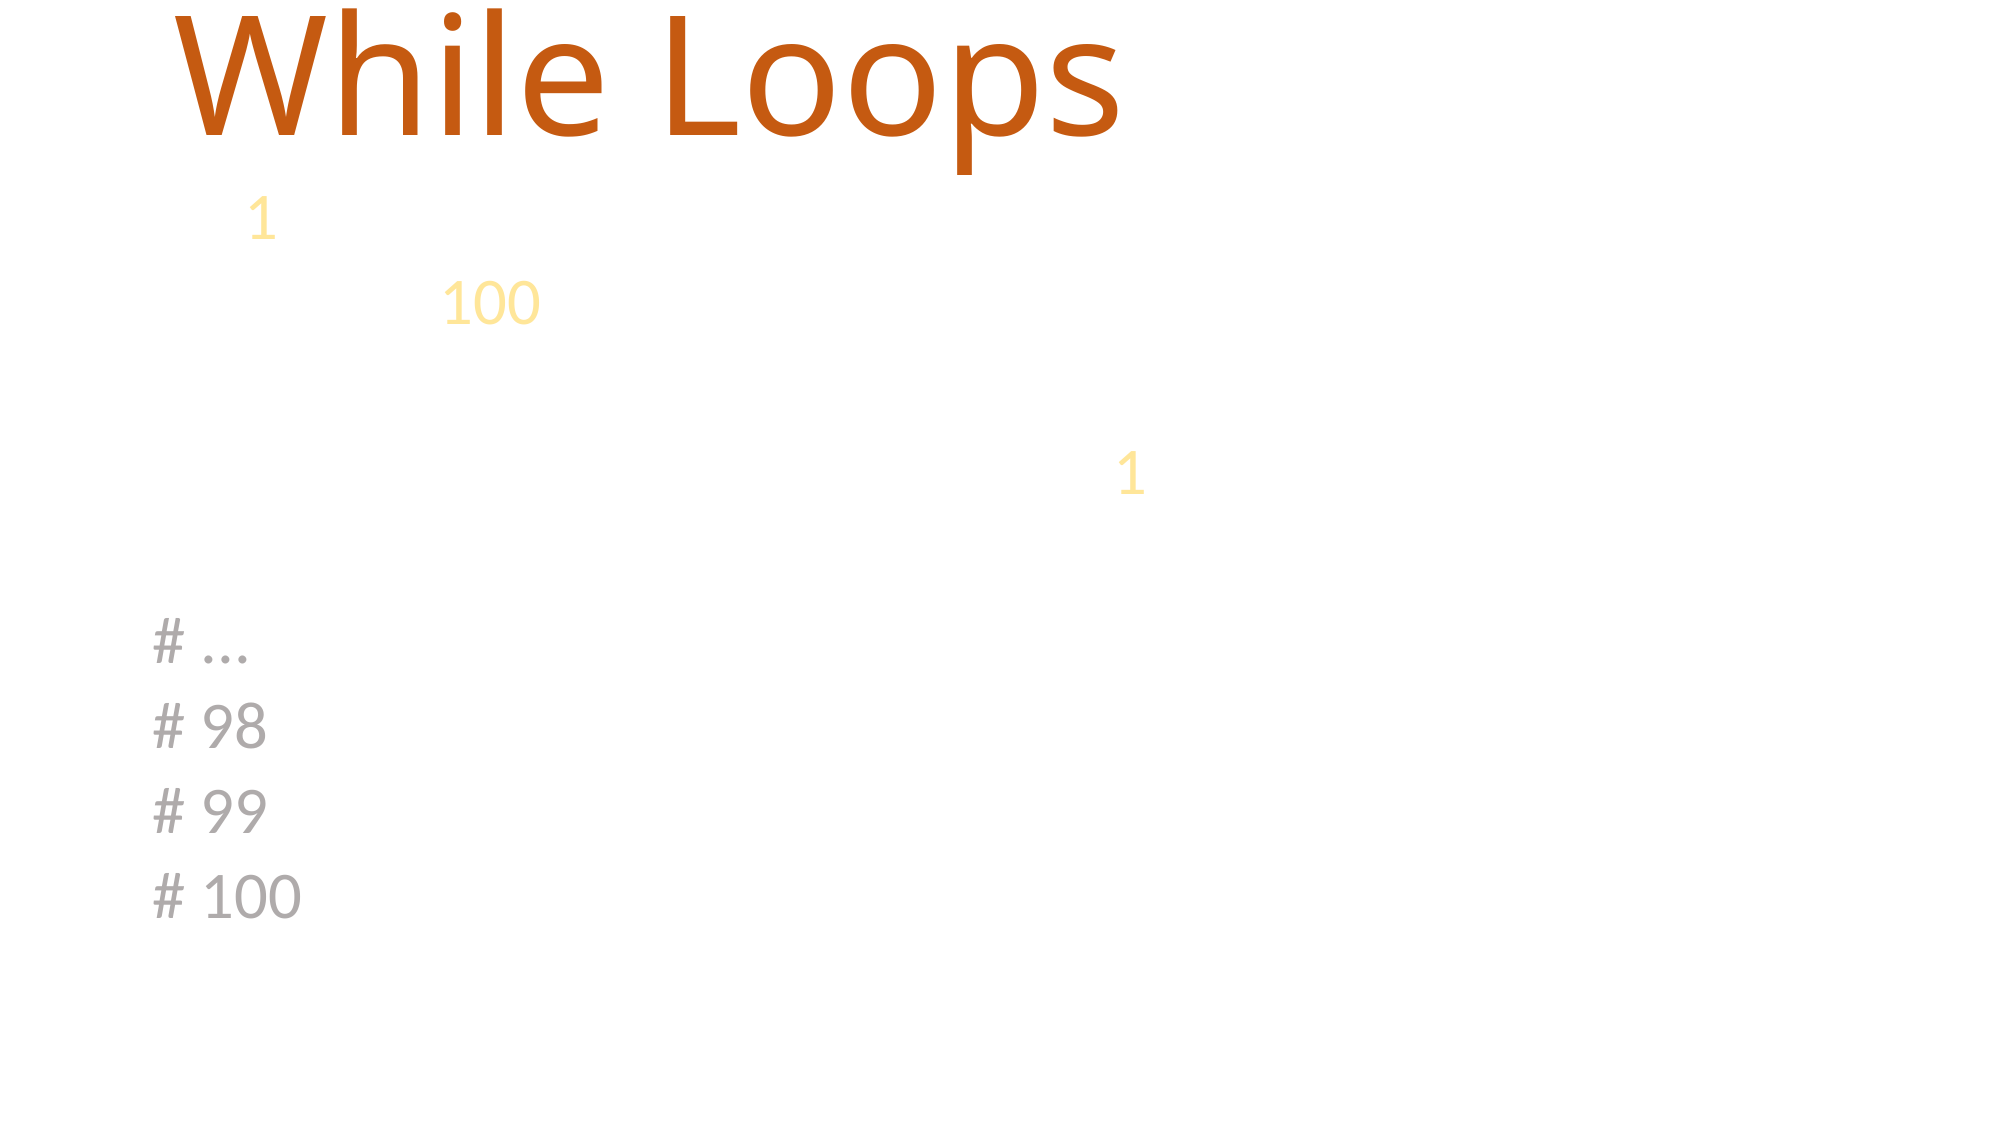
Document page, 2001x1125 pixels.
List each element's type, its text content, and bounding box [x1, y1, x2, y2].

list While Loops x = 1 while x <= 100: print(x) times_in_loop = times_in_loop + 1 # ... # 98 # 99 # 100 [137, 0, 1863, 1014]
